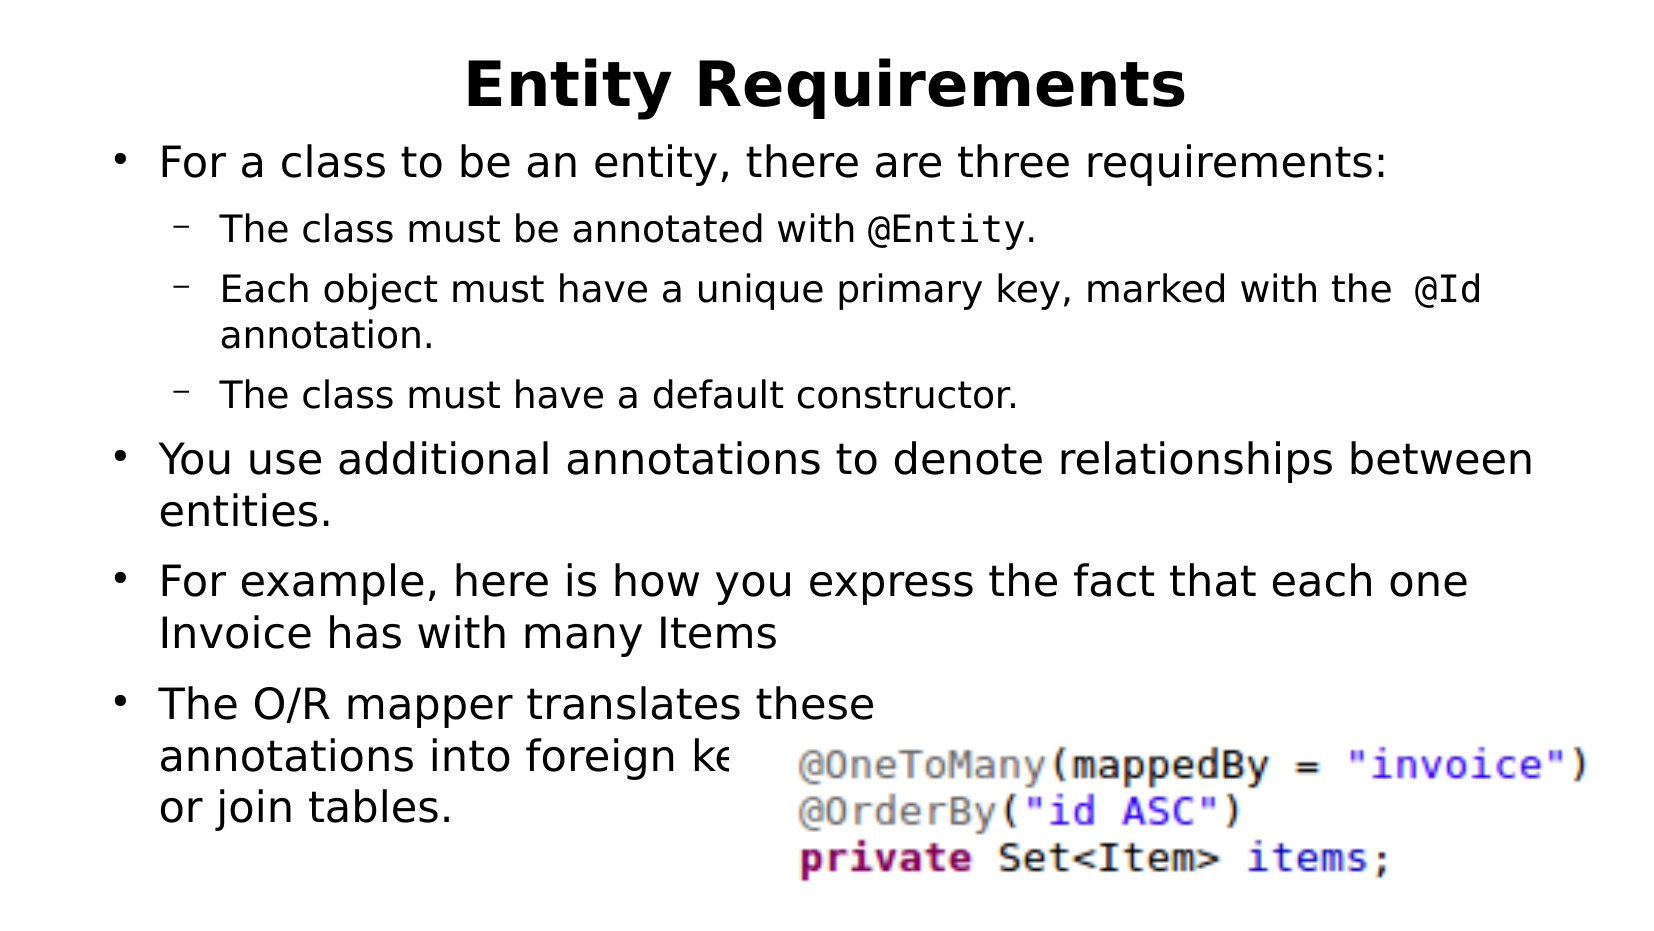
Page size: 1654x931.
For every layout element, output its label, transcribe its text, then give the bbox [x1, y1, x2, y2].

list For a class to be an entity, there are three requirements: The class must be annotated with @Entity. Each object must have a unique primary key, marked with the @Id annotation. The class must have a default constructor. You use additional annotations to denote relationships between entities. For example, here is how you express the fact that each one Invoice has with many Items The O/R mapper translates these annotations into foreign keys or join tables. [82, 126, 1553, 840]
picture [729, 742, 1631, 897]
title Entity Requirements [82, 36, 1571, 147]
